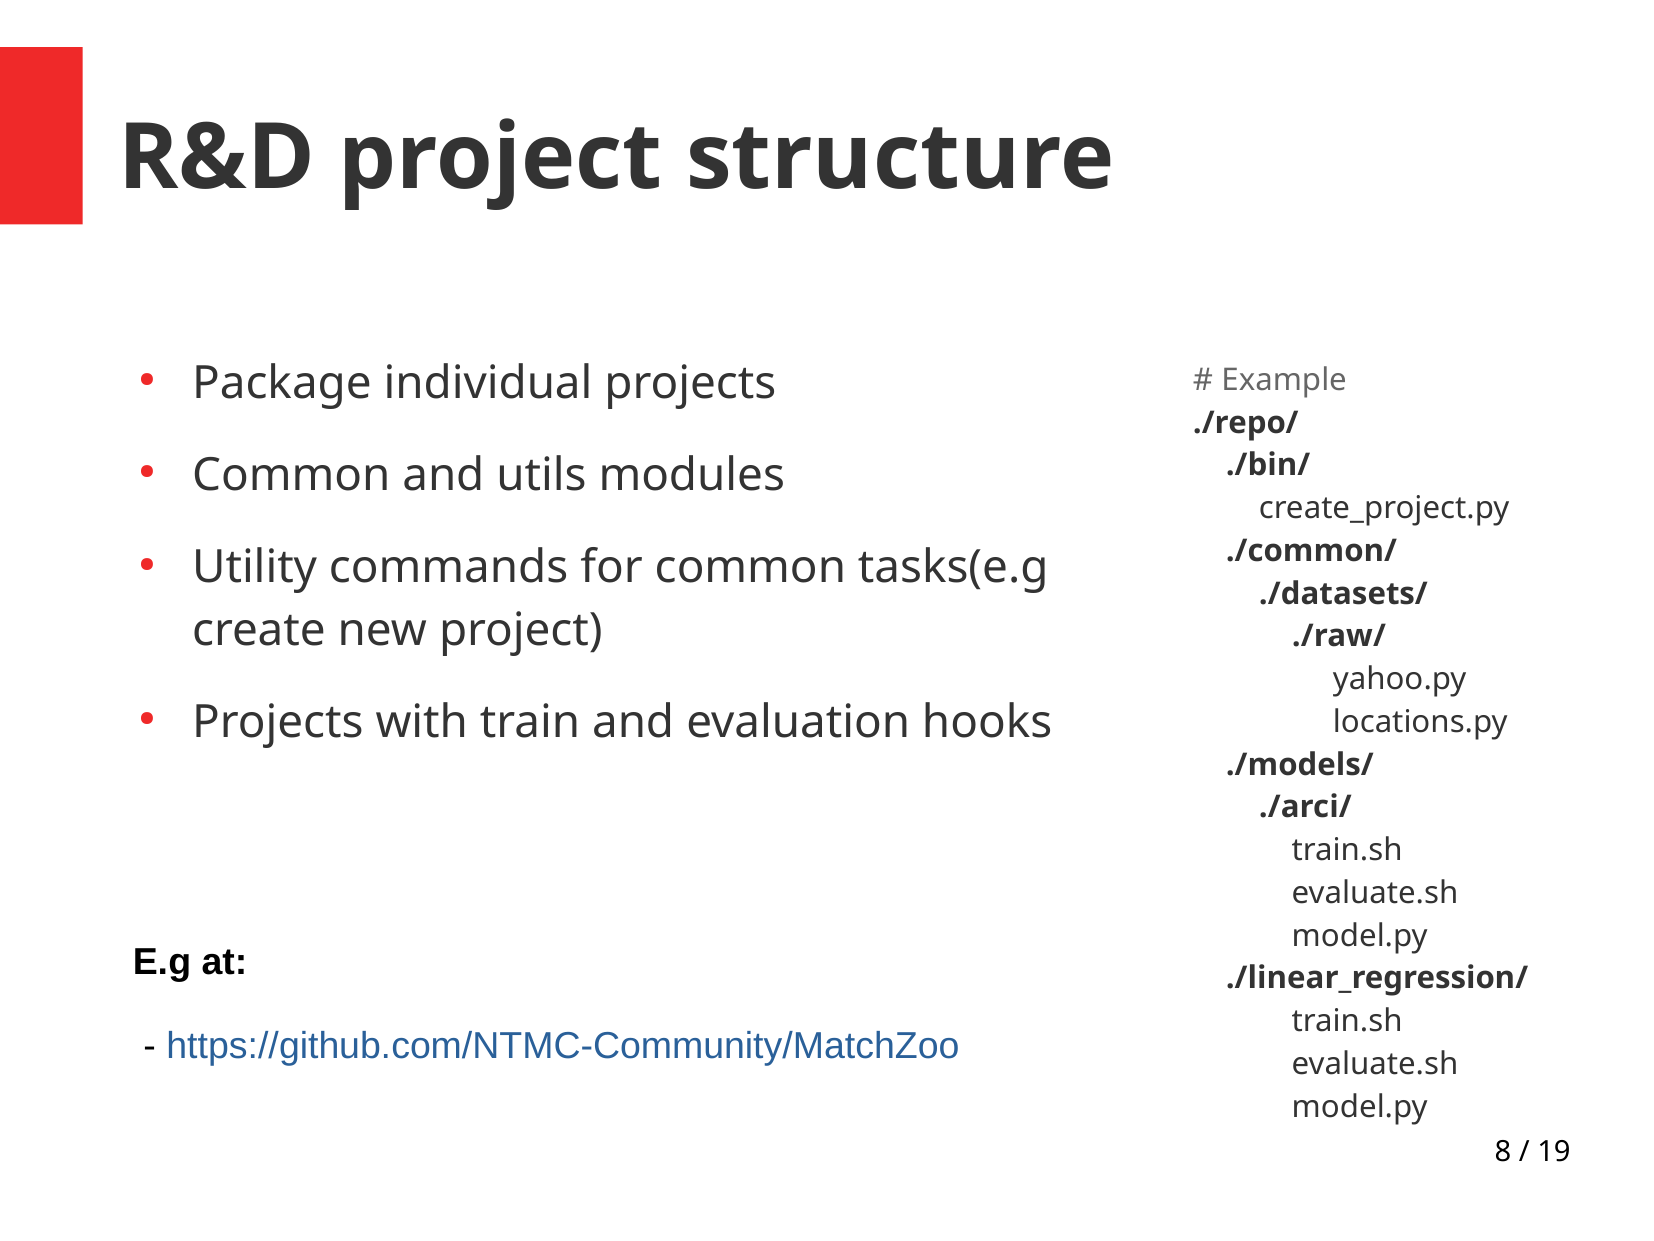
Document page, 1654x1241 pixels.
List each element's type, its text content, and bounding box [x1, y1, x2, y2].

text_box E.g at: - https://github.com/NTMC-Community/MatchZoo [118, 933, 1217, 1101]
title R&D project structure [118, 49, 1571, 257]
list Package individual projects Common and utils modules Utility commands for common tasks(e.g create new project) Projects with train and evaluation hooks [121, 349, 1099, 733]
list # Example ./repo/ ./bin/ create_project.py ./common/ ./datasets/ ./raw/ yahoo.py locations.py ./models/ ./arci/ train.sh evaluate.sh model.py ./linear_regression/ train.sh evaluate.sh model.py [1122, 284, 1595, 1052]
